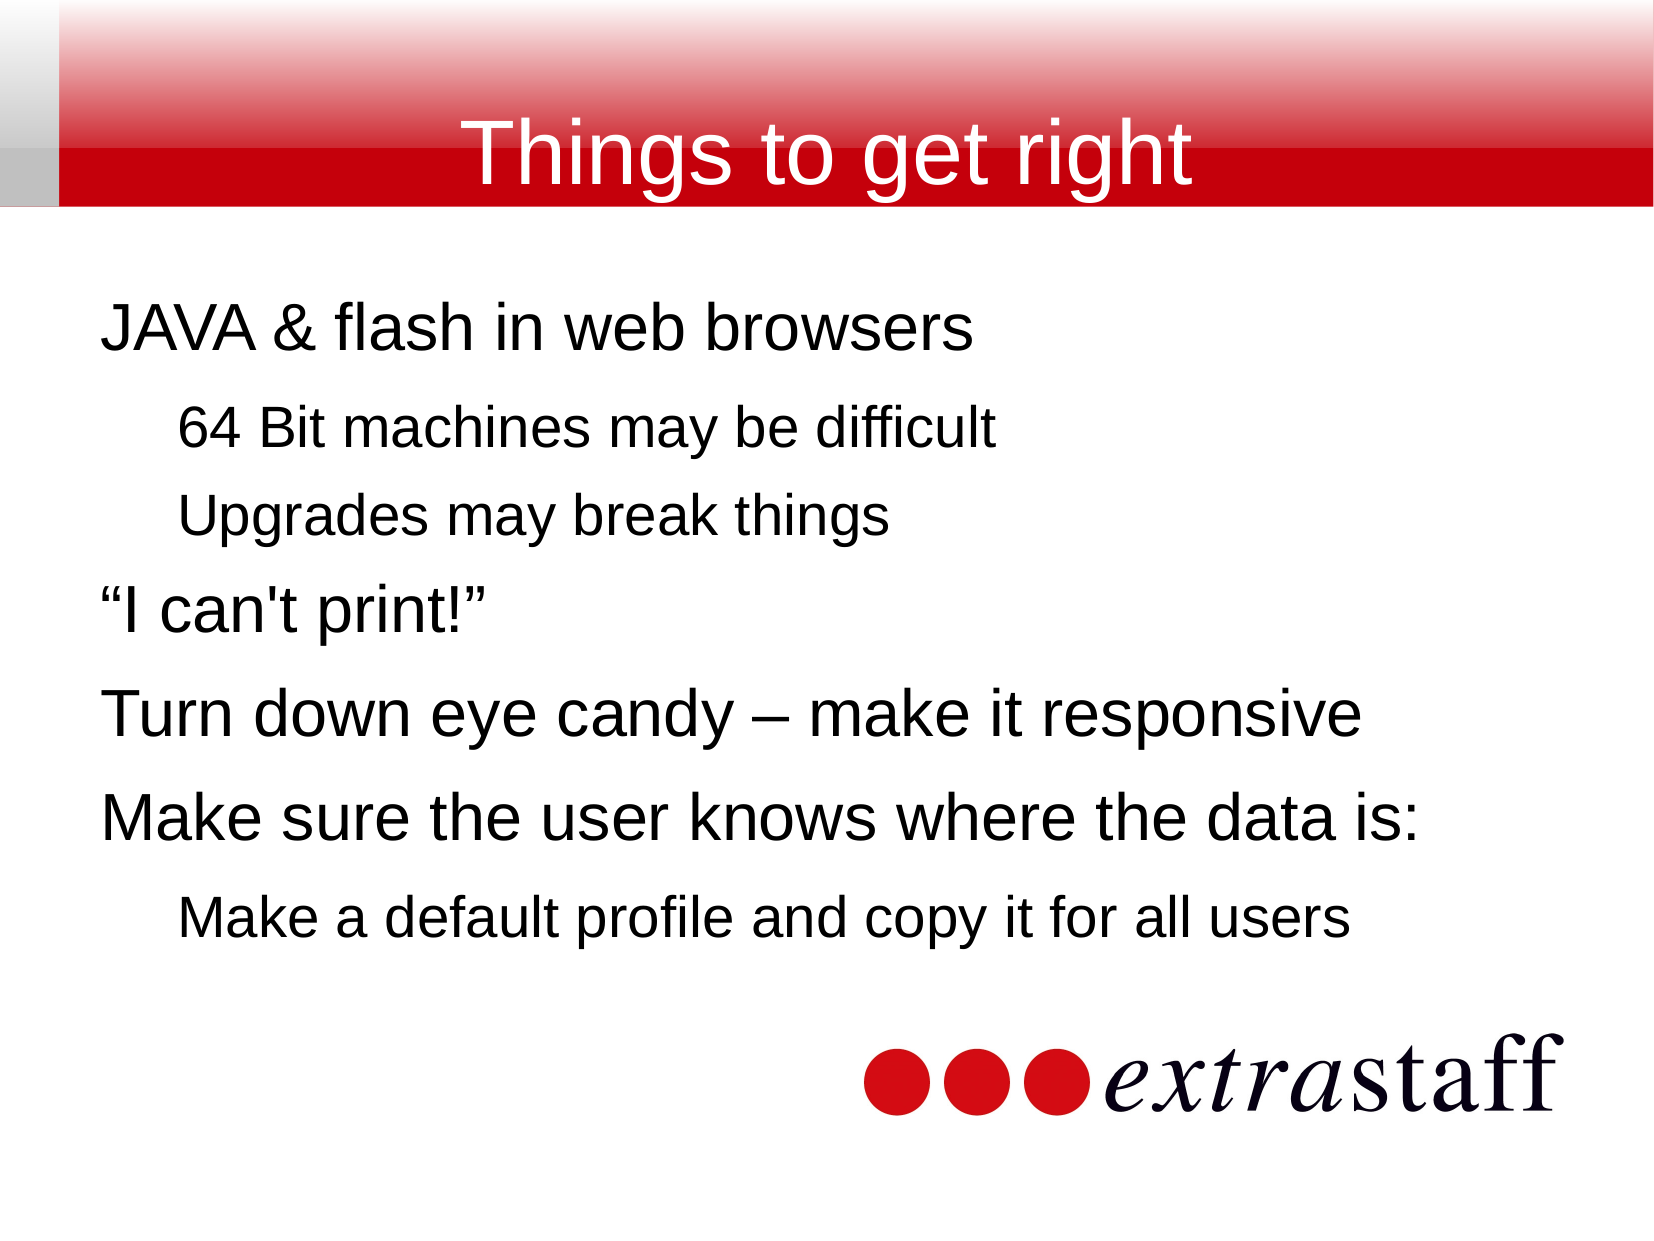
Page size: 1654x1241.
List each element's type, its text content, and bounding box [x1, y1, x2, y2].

title Things to get right [82, 56, 1571, 250]
list JAVA & flash in web browsers 64 Bit machines may be difficult Upgrades may break things “I can't print!” Turn down eye candy – make it responsive Make sure the user knows where the data is: Make a default profile and copy it for all users [82, 290, 1571, 1094]
picture [863, 1094, 1565, 1116]
